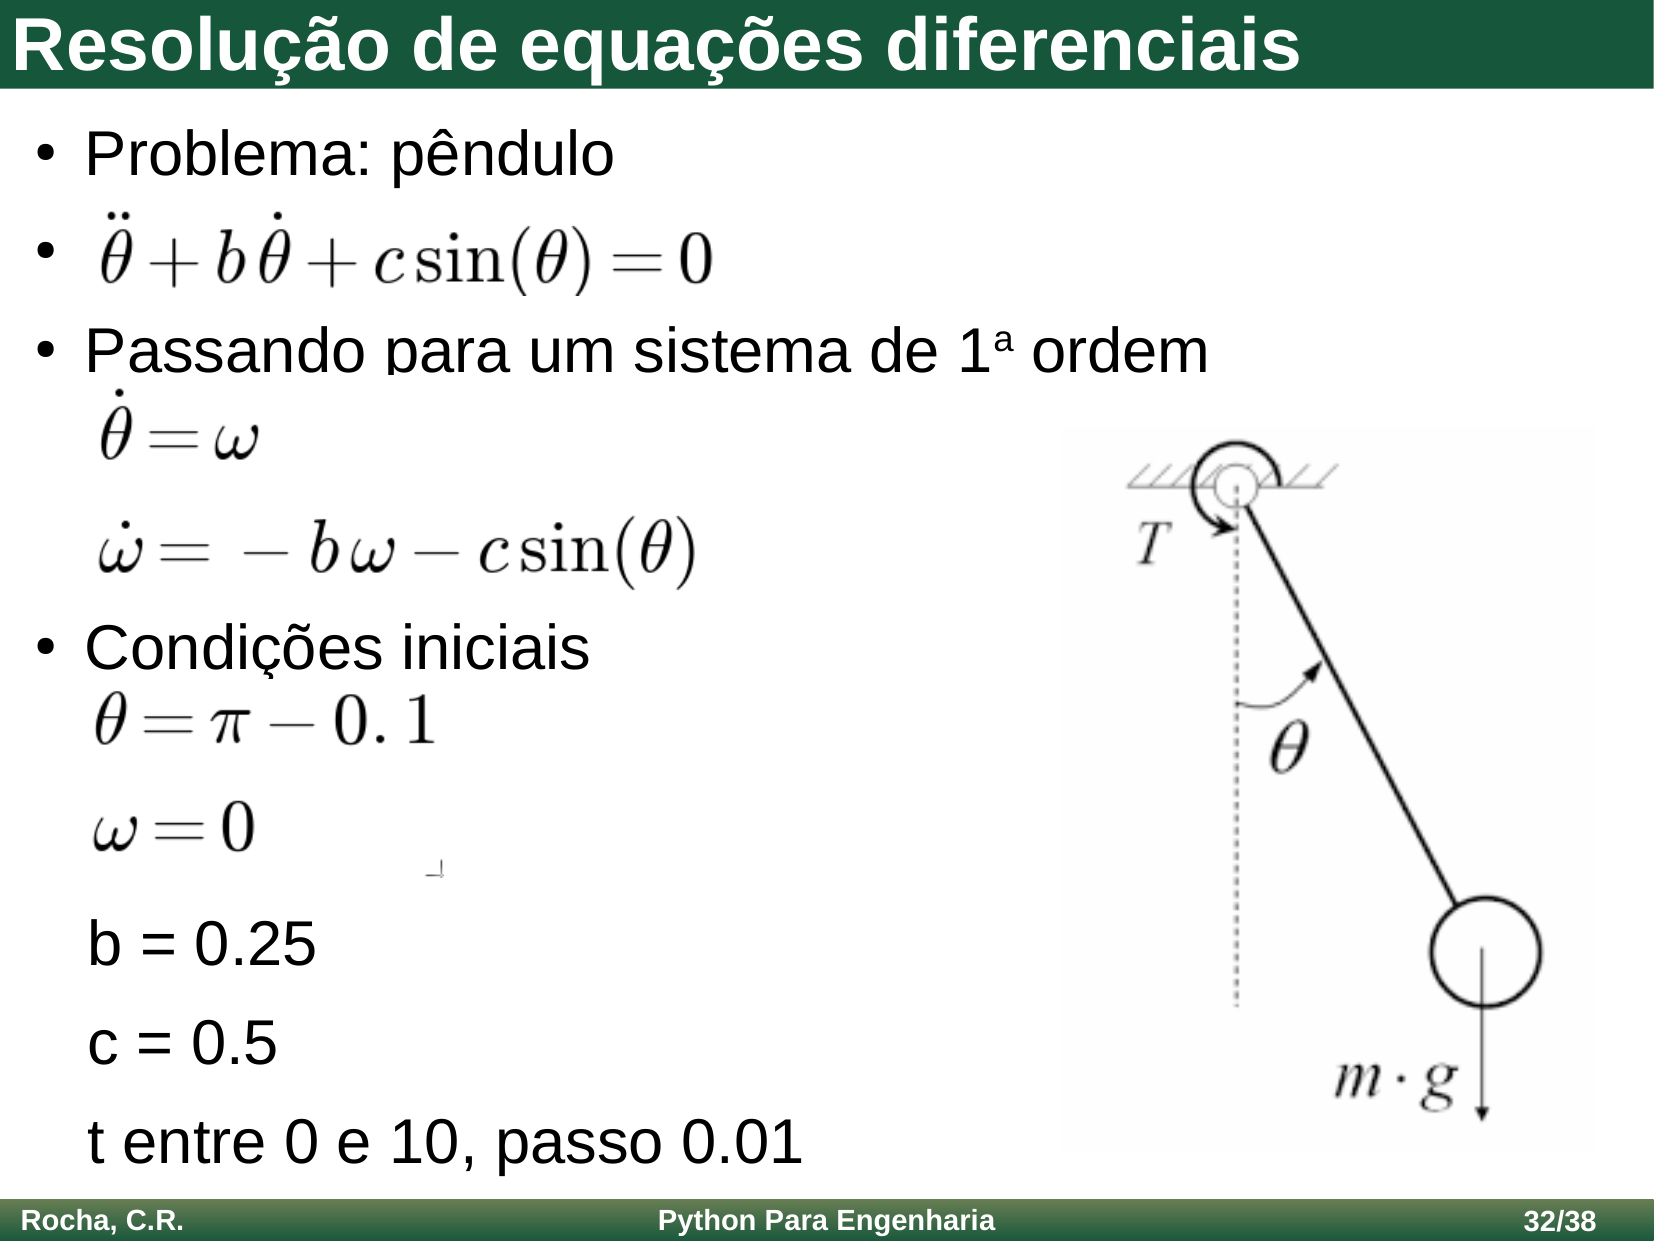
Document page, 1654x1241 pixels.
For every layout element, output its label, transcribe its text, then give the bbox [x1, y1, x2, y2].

list Problema: pêndulo Passando para um sistema de 1a ordem Condições iniciais b = 0.25 c = 0.5 t entre 0 e 10, passo 0.01 [17, 118, 1625, 1182]
picture [76, 679, 444, 878]
title Resolução de equações diferenciais [11, 0, 1625, 89]
picture [83, 375, 709, 609]
picture [1062, 426, 1595, 1152]
picture [88, 209, 725, 296]
